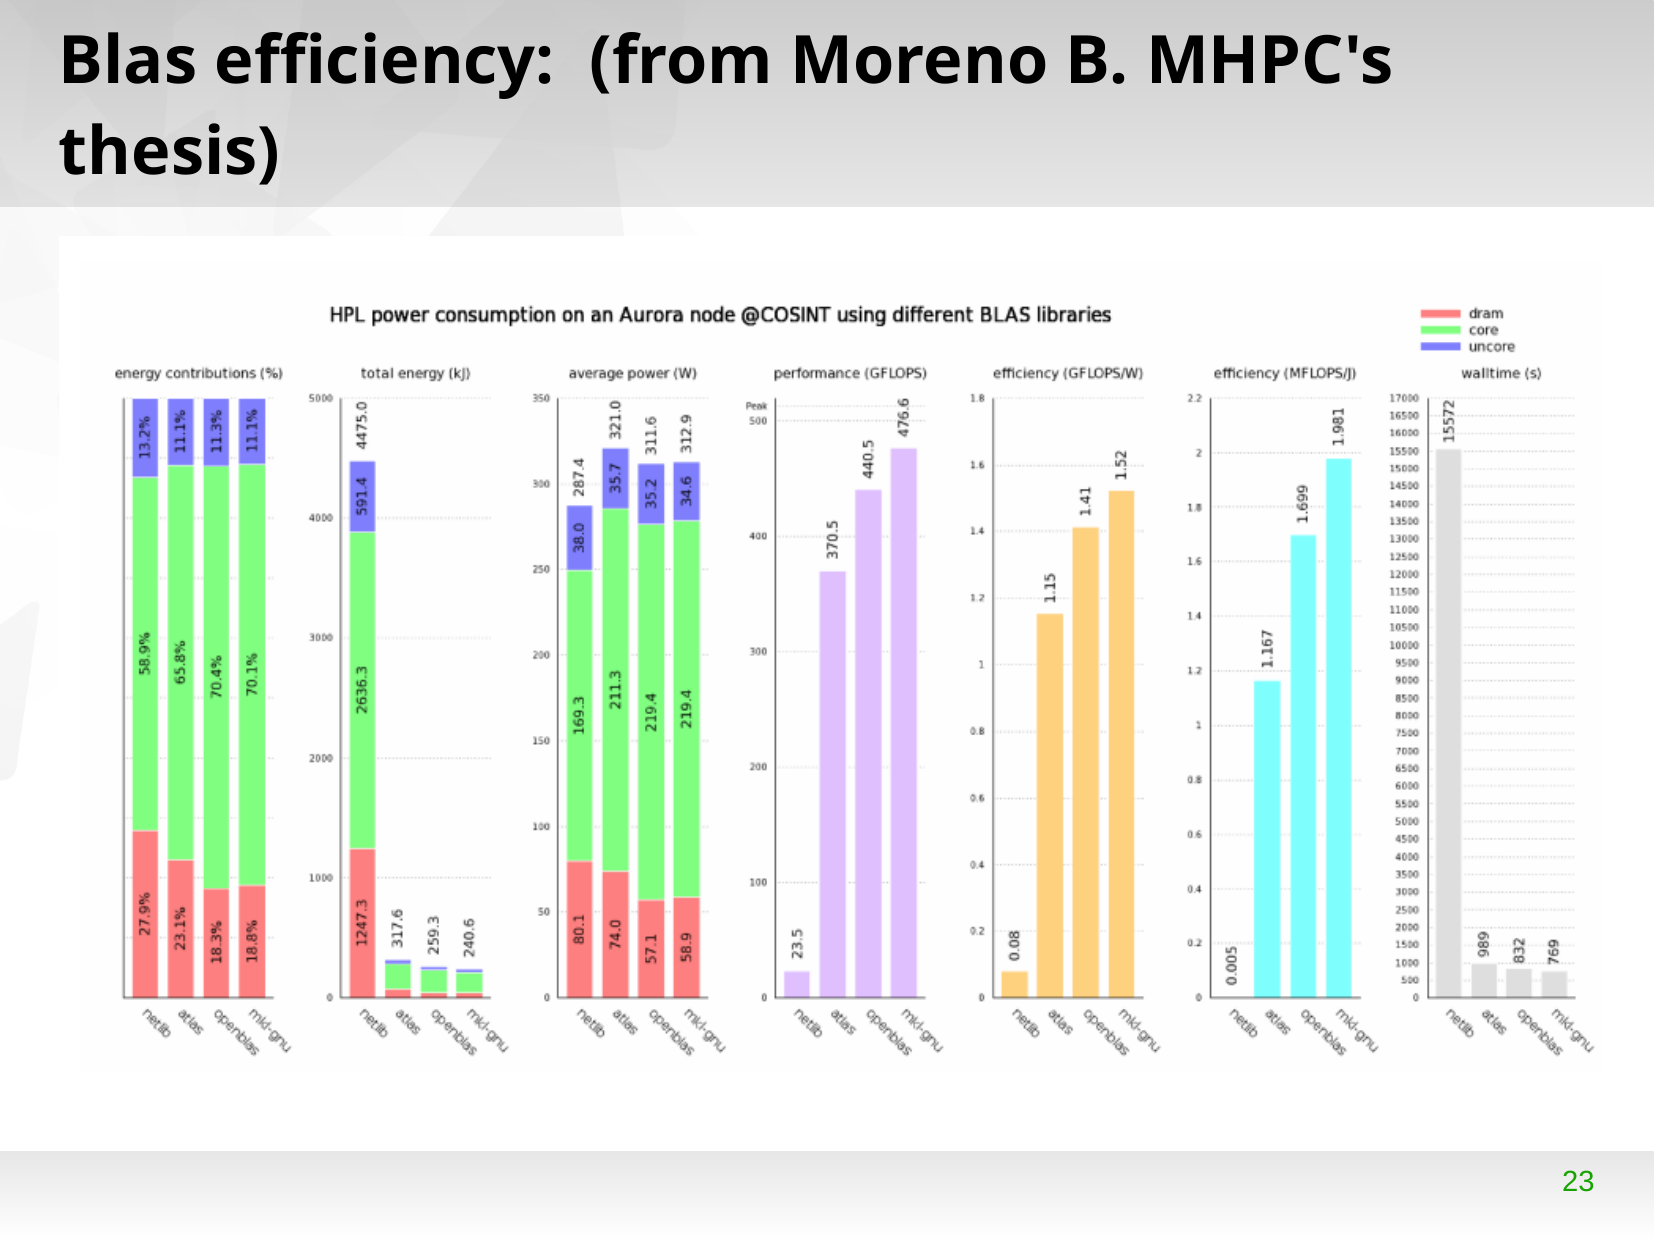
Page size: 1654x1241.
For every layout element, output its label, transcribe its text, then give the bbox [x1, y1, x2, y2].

title Blas efficiency: (from Moreno B. MHPC's thesis) [59, 29, 1595, 178]
picture [0, 0, 1650, 1071]
